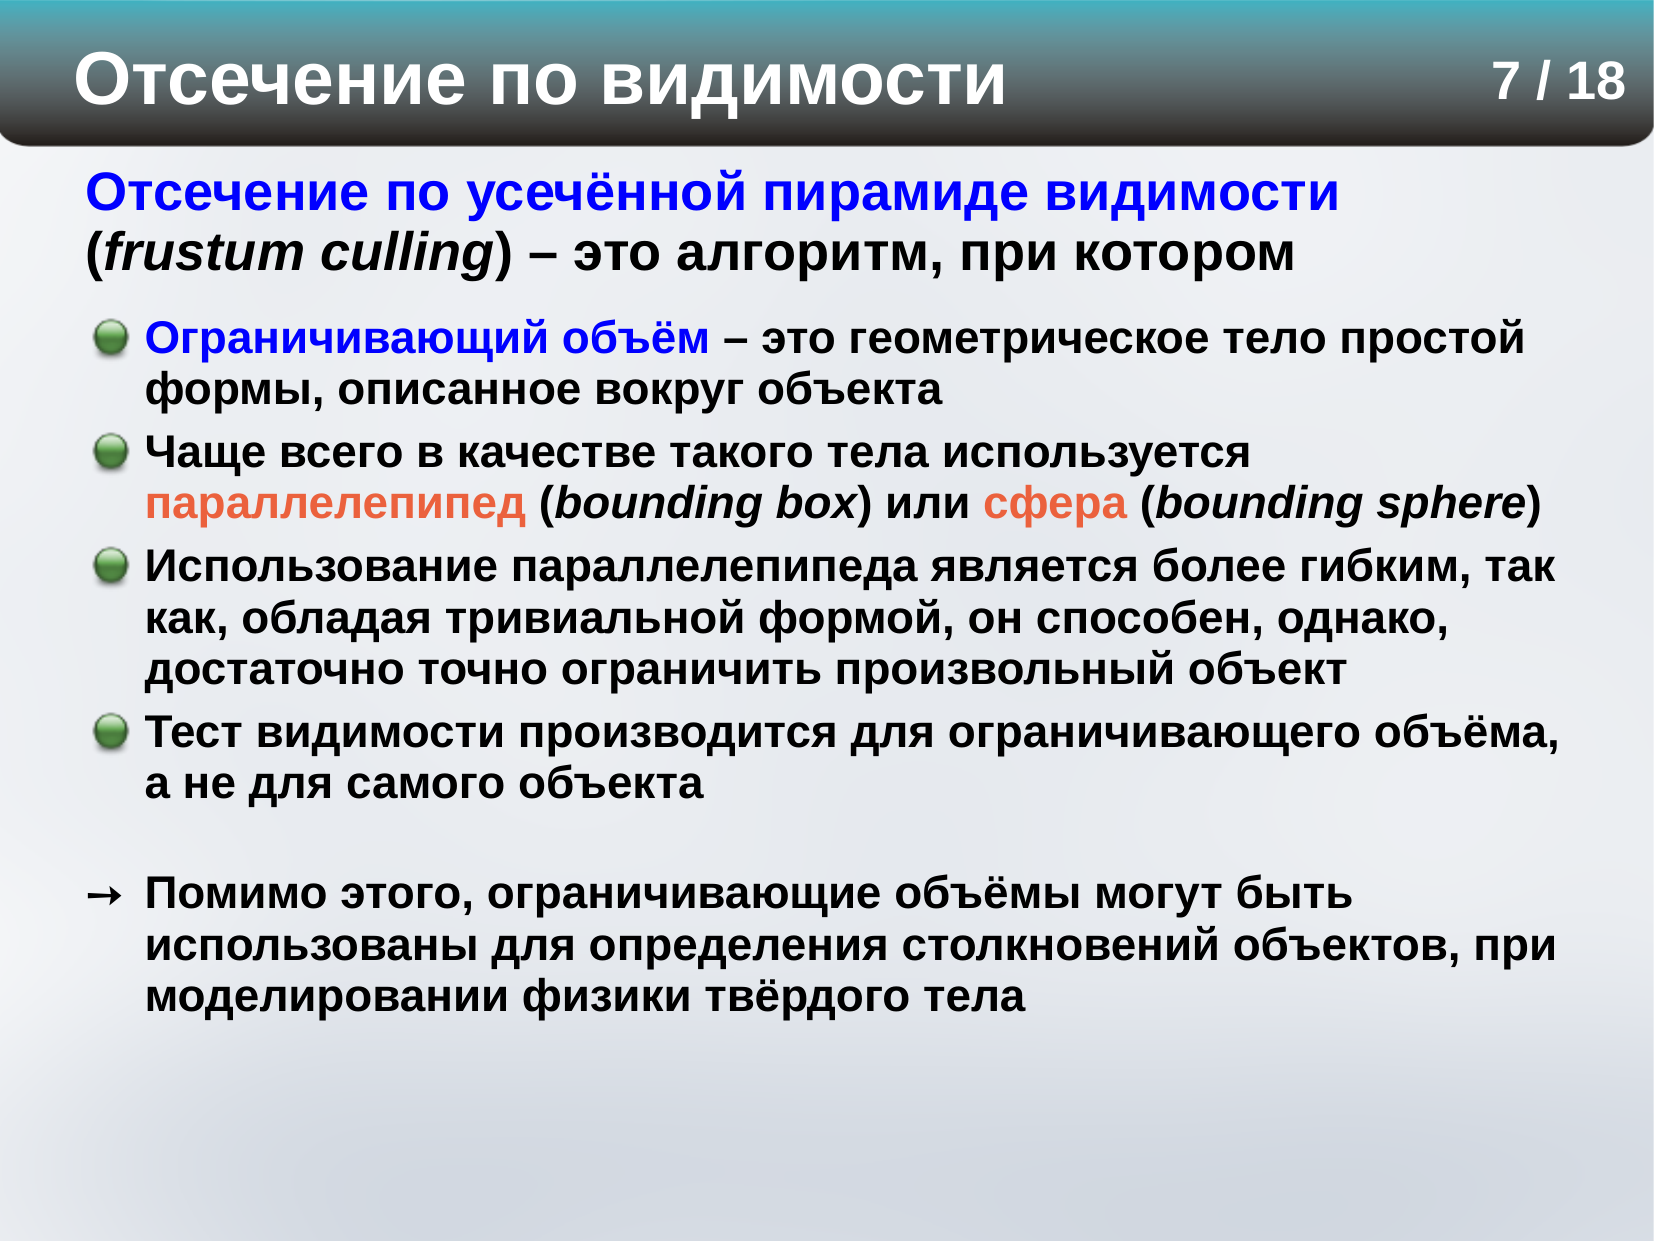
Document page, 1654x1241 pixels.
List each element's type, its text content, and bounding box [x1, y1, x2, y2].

text_box Отсечение по усечённой пирамиде видимости (frustum culling) – это алгоритм, при котором Ограничивающий объём – это геометрическое тело простой формы, описанное вокруг объекта Чаще всего в качестве такого тела используется параллелепипед (bounding box) или сфера (bounding sphere) Использование параллелепипеда является более гибким, так как, обладая тривиальной формой, он способен, однако, достаточно точно ограничить произвольный объект Тест видимости производится для ограничивающего объёма, а не для самого объекта Помимо этого, ограничивающие объёмы могут быть использованы для определения столкновений объектов, при моделировании физики твёрдого тела [70, 153, 1595, 1029]
text_box Отсечение по видимости [59, 29, 1418, 129]
text_box <номер> / 18 [1476, 42, 1654, 179]
picture [0, 0, 1654, 1241]
